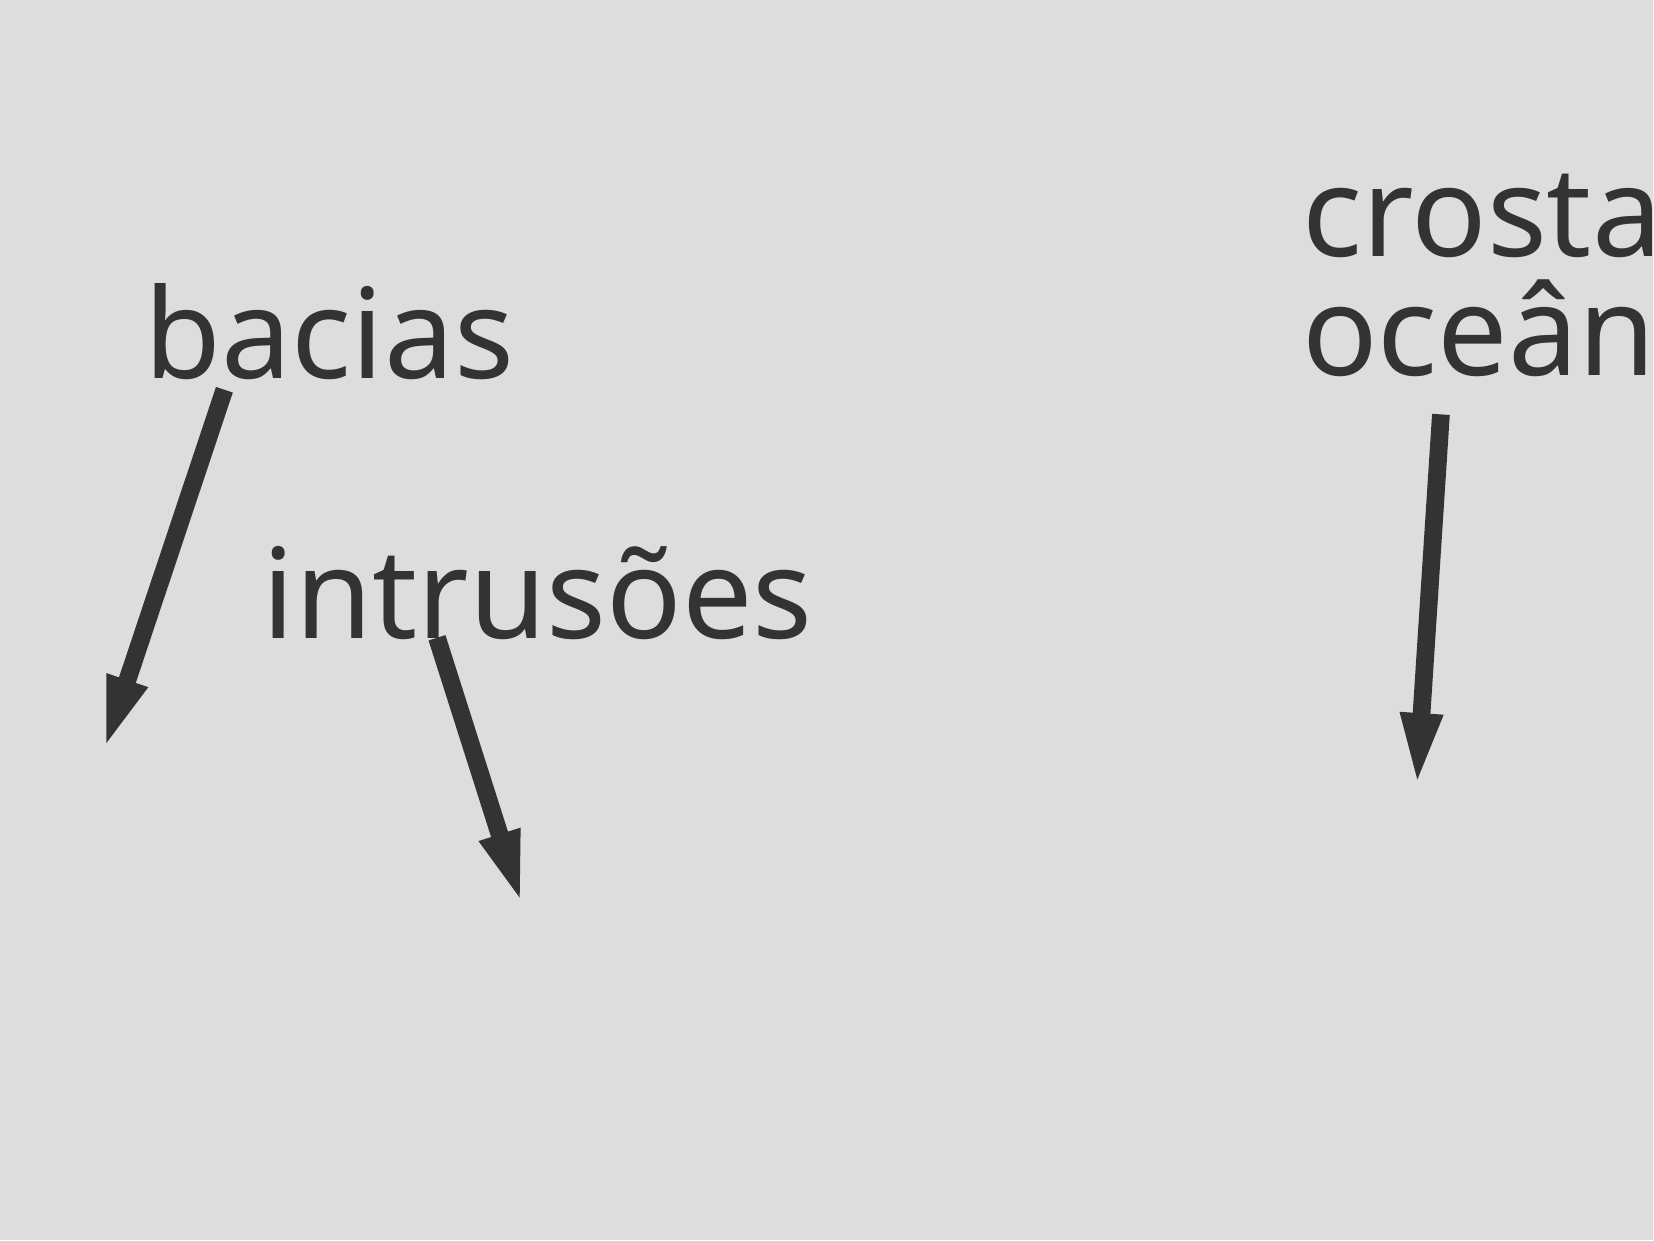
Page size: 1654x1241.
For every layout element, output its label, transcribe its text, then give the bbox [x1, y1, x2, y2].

picture [2, 0, 1654, 1241]
text_box bacias [129, 237, 401, 414]
text_box intrusões [248, 497, 644, 674]
text_box crosta oceânica [1287, 153, 1644, 415]
